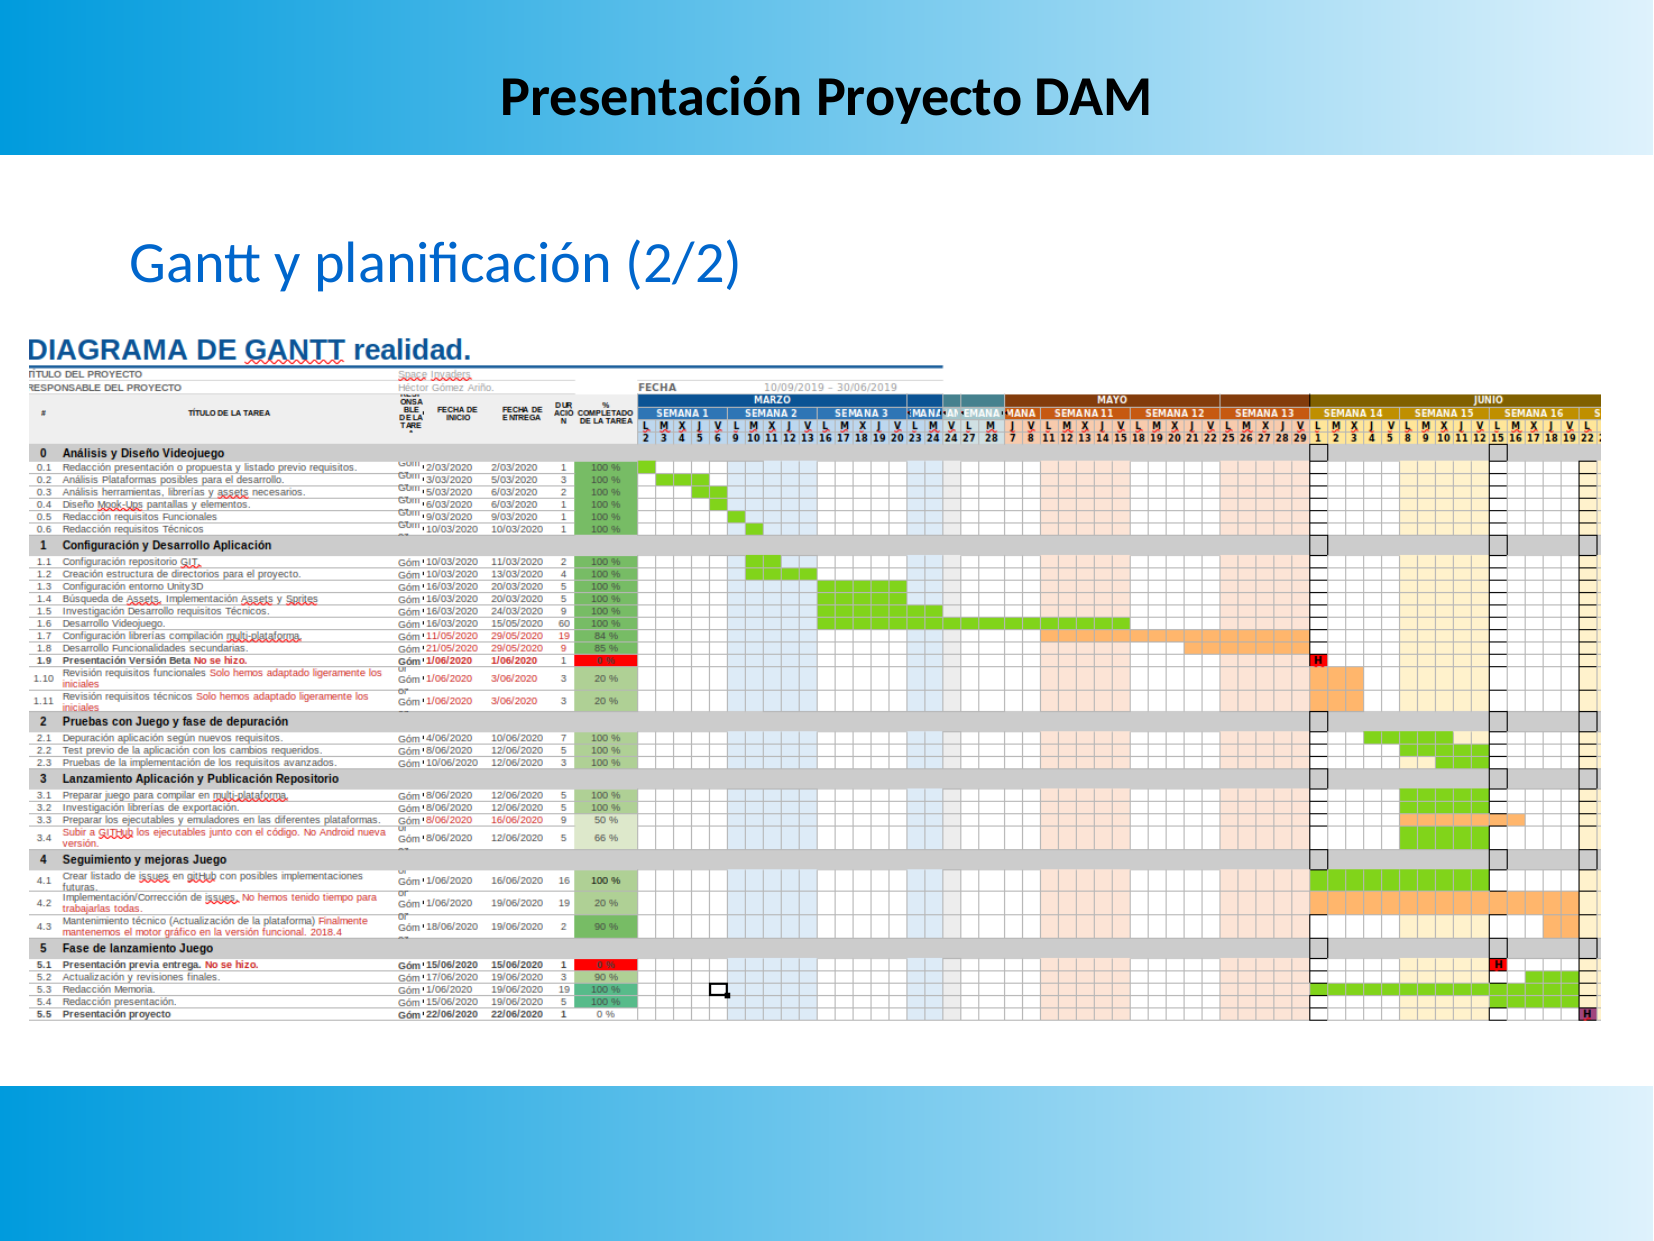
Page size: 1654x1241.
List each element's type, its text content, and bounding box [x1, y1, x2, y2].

list Gantt y planificación (2/2) [59, 238, 981, 309]
title Presentación Proyecto DAM [82, 49, 1571, 155]
picture [29, 335, 1601, 1022]
